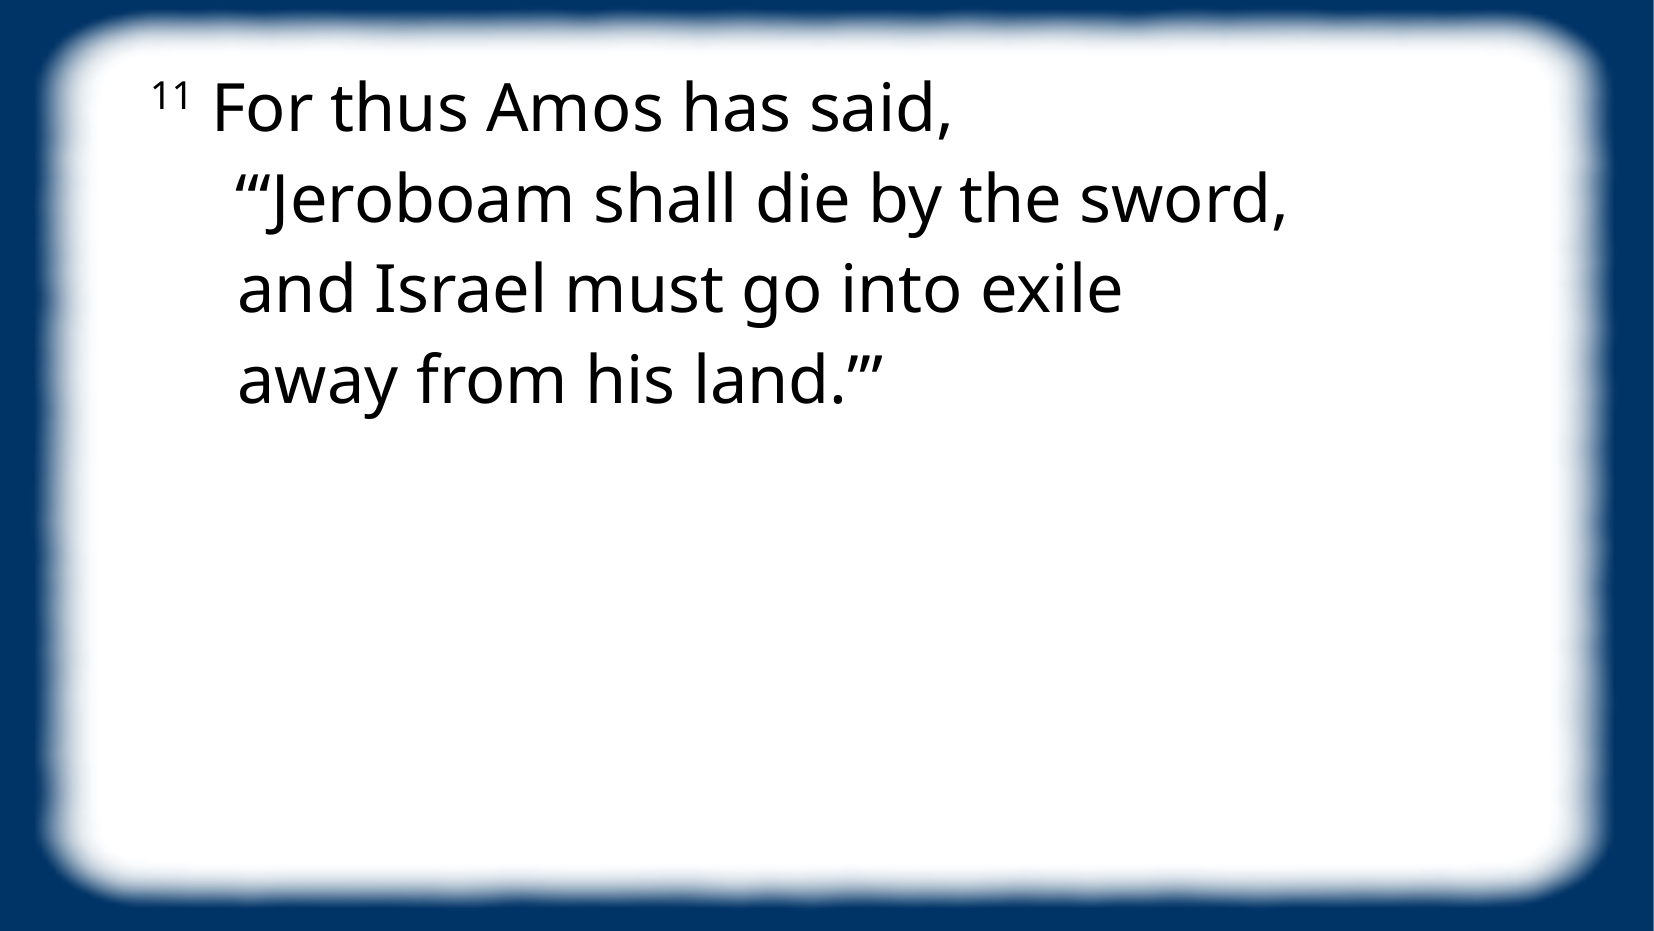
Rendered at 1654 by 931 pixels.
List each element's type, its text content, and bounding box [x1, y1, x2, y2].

picture [0, 0, 1654, 931]
text_box 11 For thus Amos has said, “‘Jeroboam shall die by the sword, and Israel must go into exile away from his land.’” [135, 52, 1531, 436]
